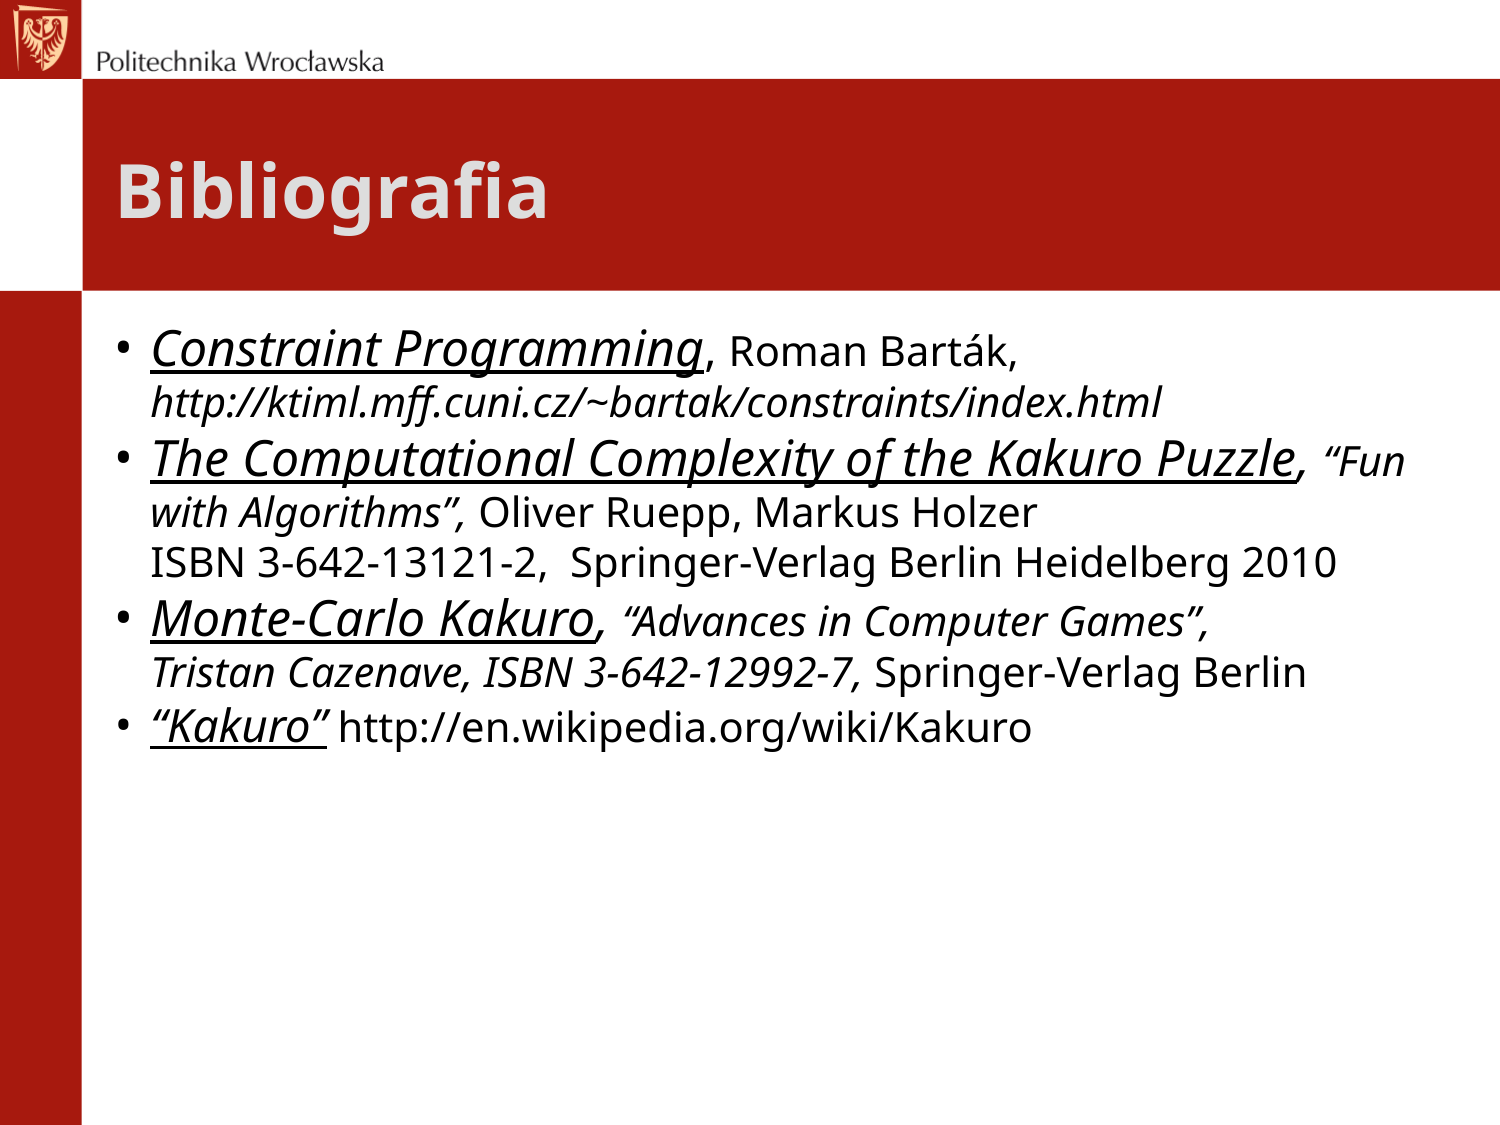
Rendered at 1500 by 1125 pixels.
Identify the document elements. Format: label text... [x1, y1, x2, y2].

text_box Constraint Programming, Roman Barták, http://ktiml.mff.cuni.cz/~bartak/constraints/index.html The Computational Complexity of the Kakuro Puzzle, “Fun with Algorithms”, Oliver Ruepp, Markus Holzer ISBN 3-642-13121-2, Springer-Verlag Berlin Heidelberg 2010 Monte-Carlo Kakuro, “Advances in Computer Games”, Tristan Cazenave, ISBN 3-642-12992-7, Springer-Verlag Berlin “Kakuro” http://en.wikipedia.org/wiki/Kakuro [100, 308, 1483, 1106]
text_box Bibliografia [100, 103, 1483, 273]
picture [0, 0, 384, 79]
